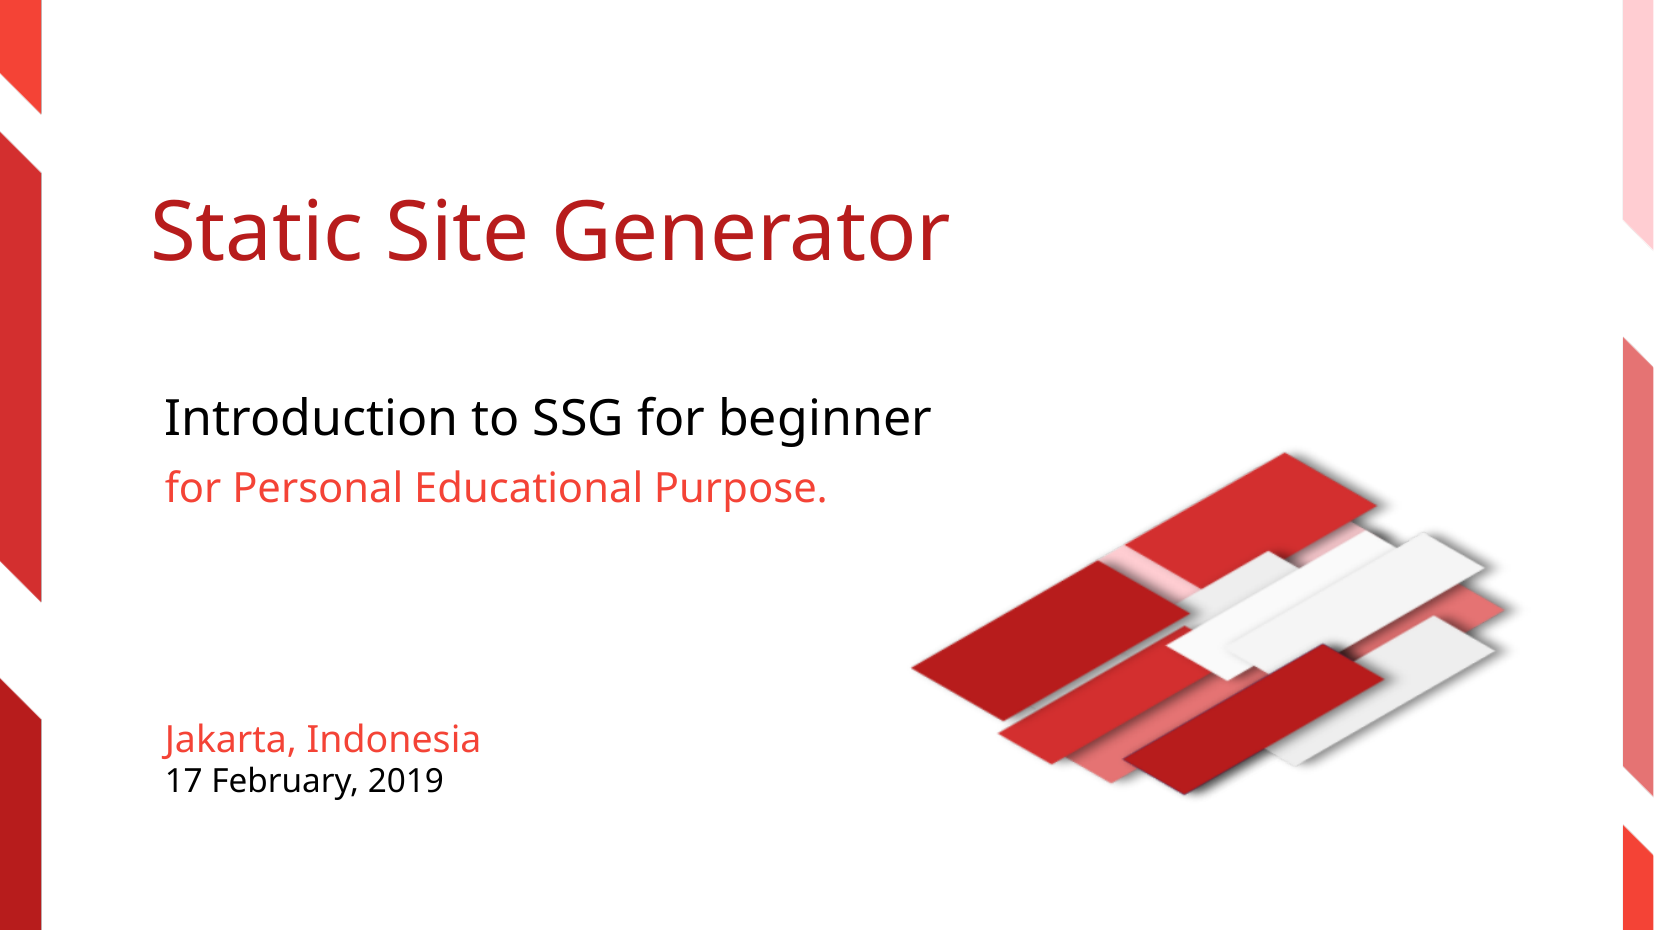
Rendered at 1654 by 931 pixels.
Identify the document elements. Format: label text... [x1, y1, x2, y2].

text_box 17 February, 2019 [150, 750, 459, 807]
text_box Jakarta, Indonesia [150, 705, 479, 768]
text_box for Personal Educational Purpose. [150, 450, 1040, 518]
title Static Site Generator [150, 150, 1501, 306]
text_box Introduction to SSG for beginner [150, 375, 975, 450]
picture [0, 0, 1654, 930]
